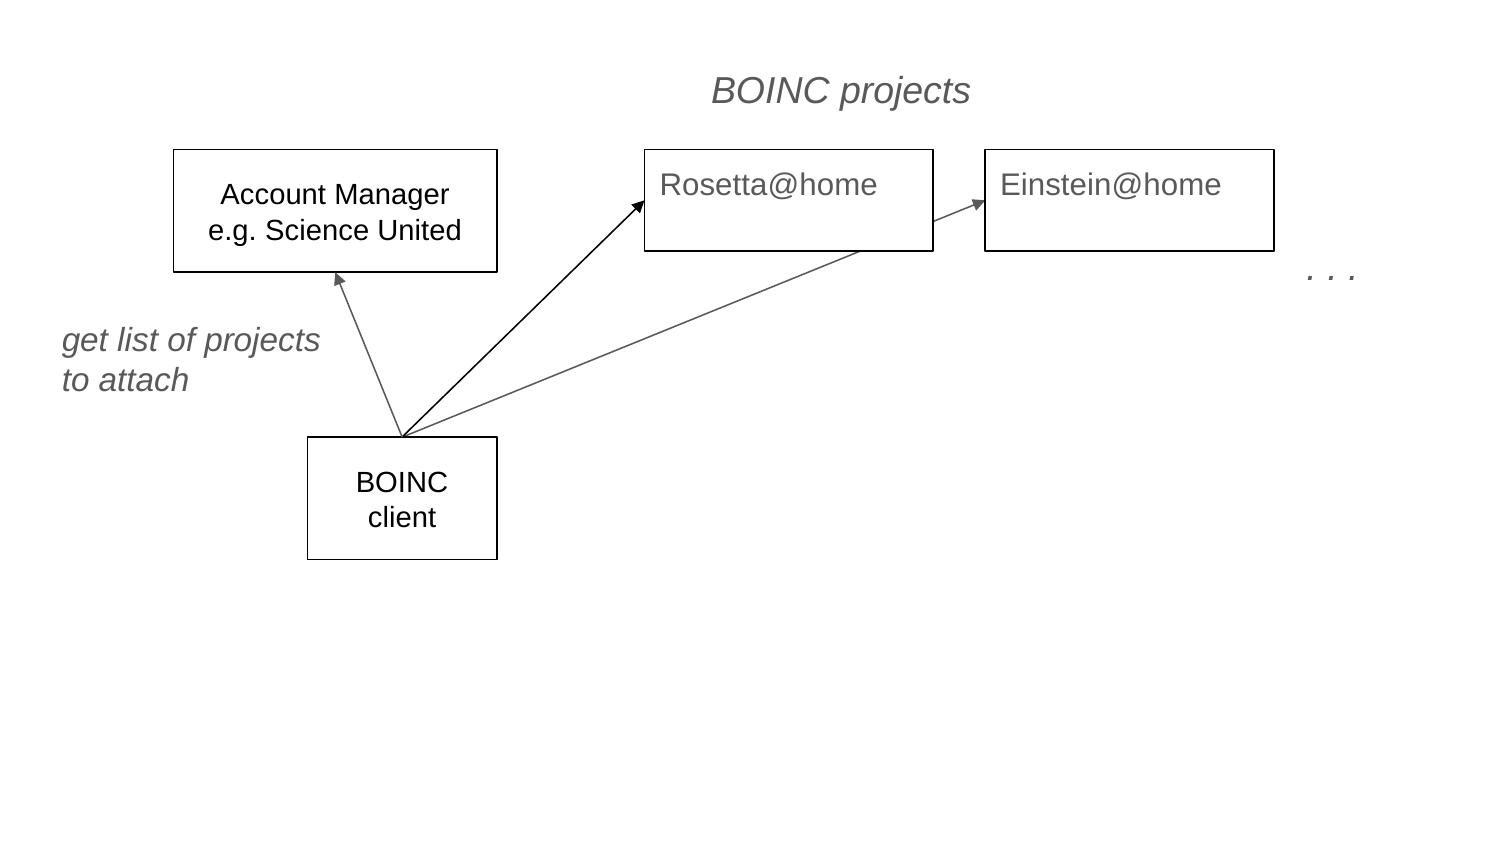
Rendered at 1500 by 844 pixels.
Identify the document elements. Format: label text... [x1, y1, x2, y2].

text_box Rosetta@home [644, 149, 934, 251]
text_box Account Manager e.g. Science United [173, 149, 497, 273]
text_box BOINC projects [695, 51, 1066, 127]
text_box Einstein@home [985, 149, 1274, 251]
text_box BOINC client [307, 437, 497, 560]
text_box . . . [1291, 227, 1500, 303]
text_box get list of projects to attach [46, 303, 497, 414]
